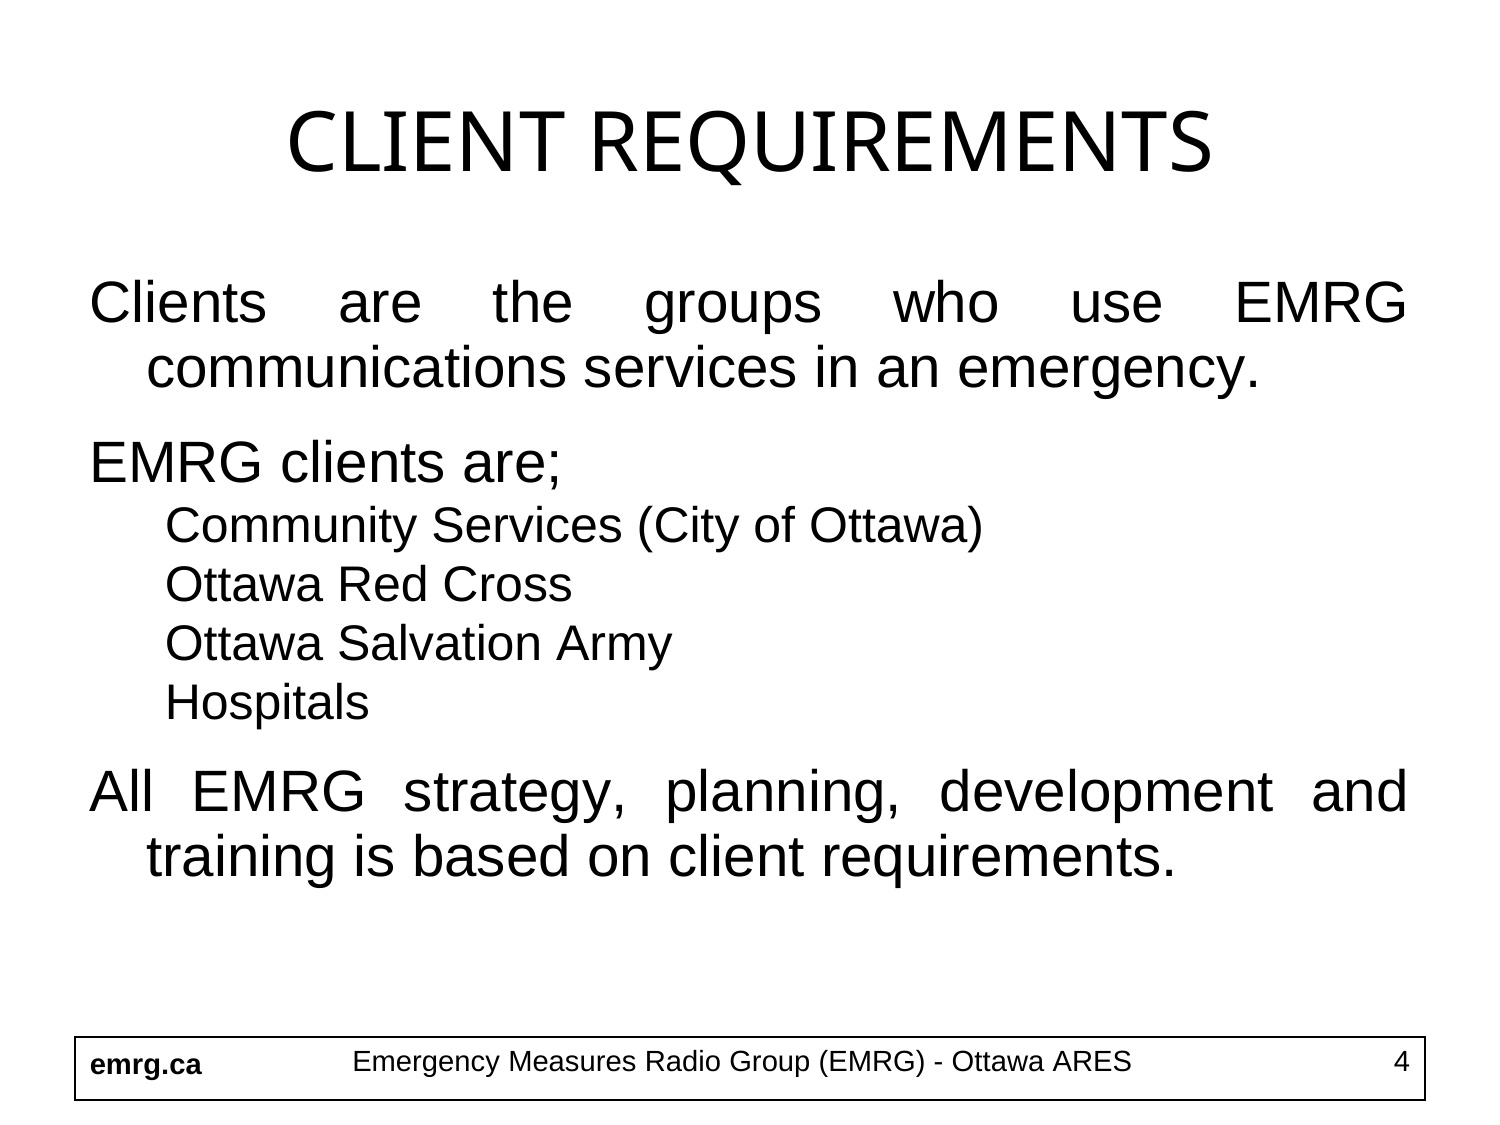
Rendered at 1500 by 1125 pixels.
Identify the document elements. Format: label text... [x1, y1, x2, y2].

list Clients are the groups who use EMRG communications services in an emergency. EMRG clients are; Community Services (City of Ottawa) Ottawa Red Cross Ottawa Salvation Army Hospitals All EMRG strategy, planning, development and training is based on client requirements. [75, 262, 1426, 1006]
title CLIENT REQUIREMENTS [75, 45, 1426, 233]
